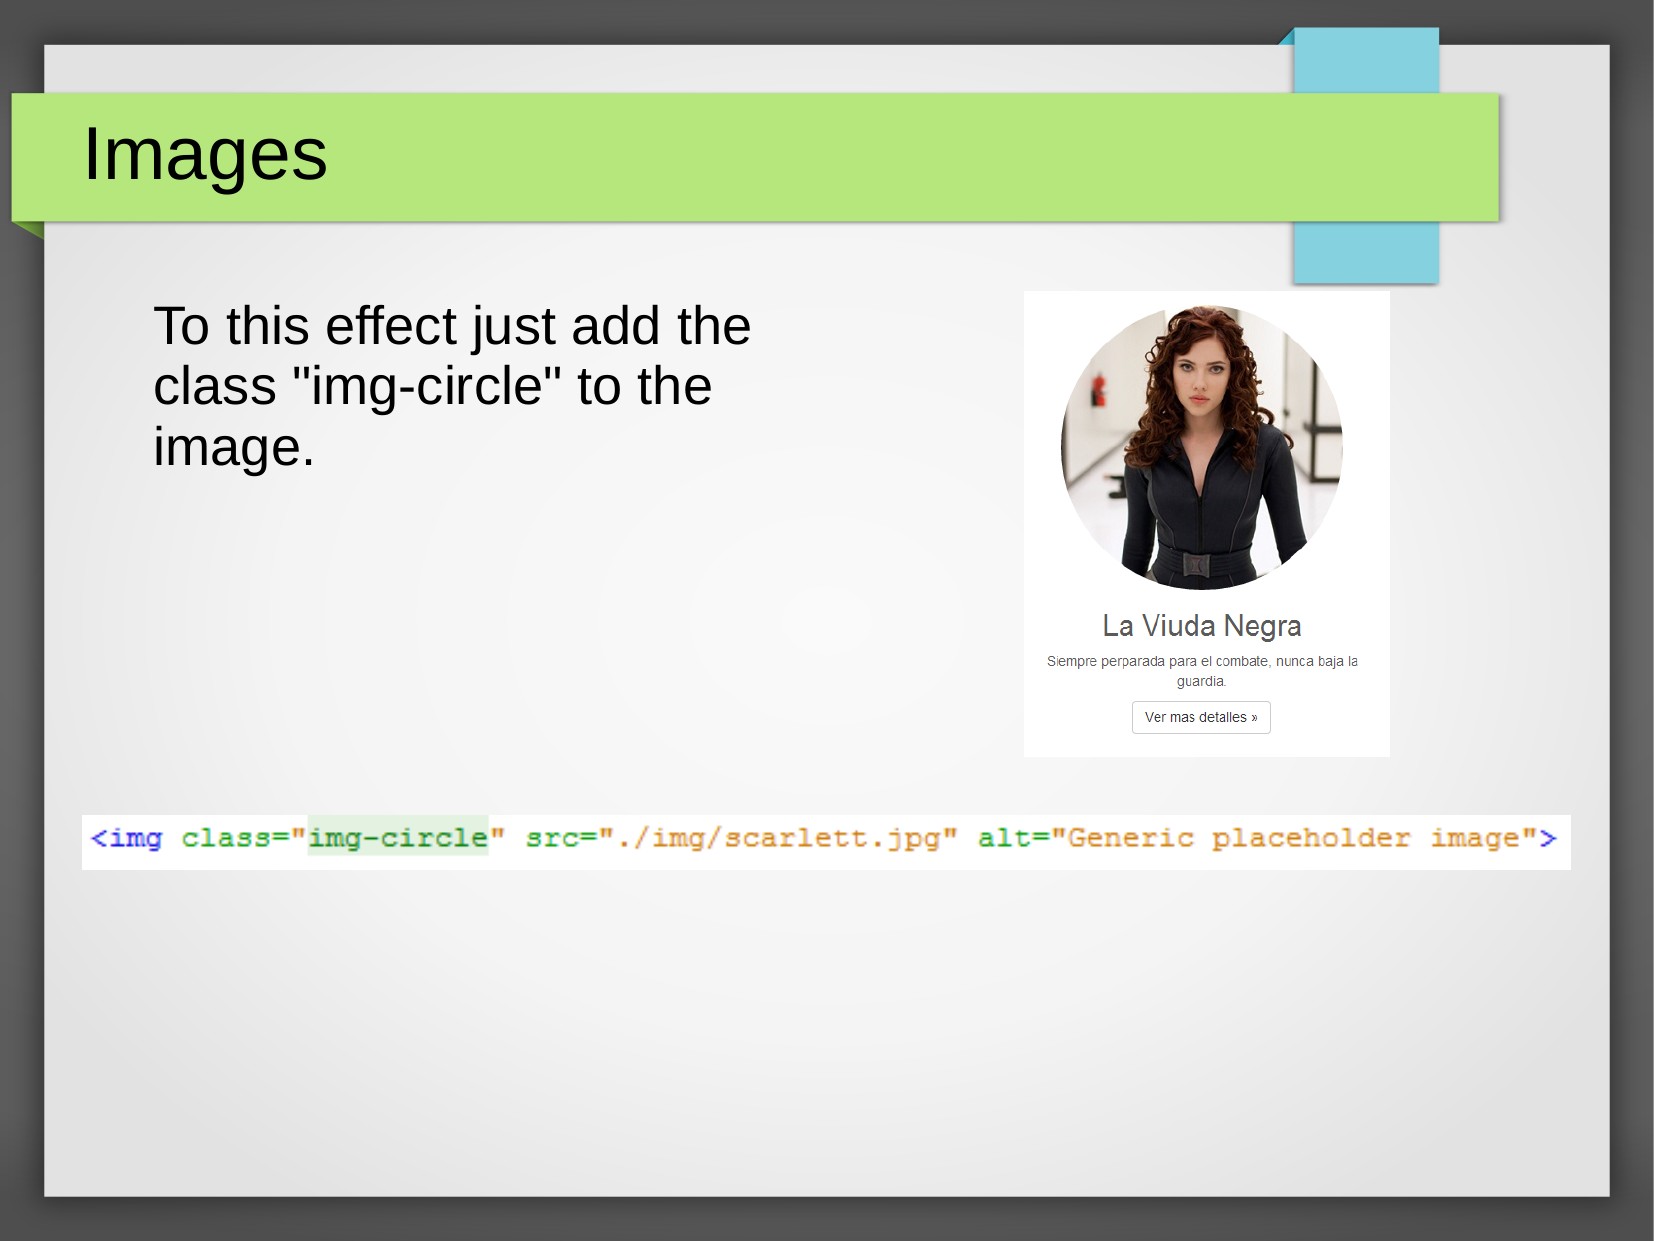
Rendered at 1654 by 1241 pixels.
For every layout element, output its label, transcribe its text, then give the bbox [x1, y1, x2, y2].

list To this effect just add the class "img-circle" to the image. [82, 295, 809, 639]
title Images [82, 94, 1264, 213]
picture [0, 0, 1654, 1241]
